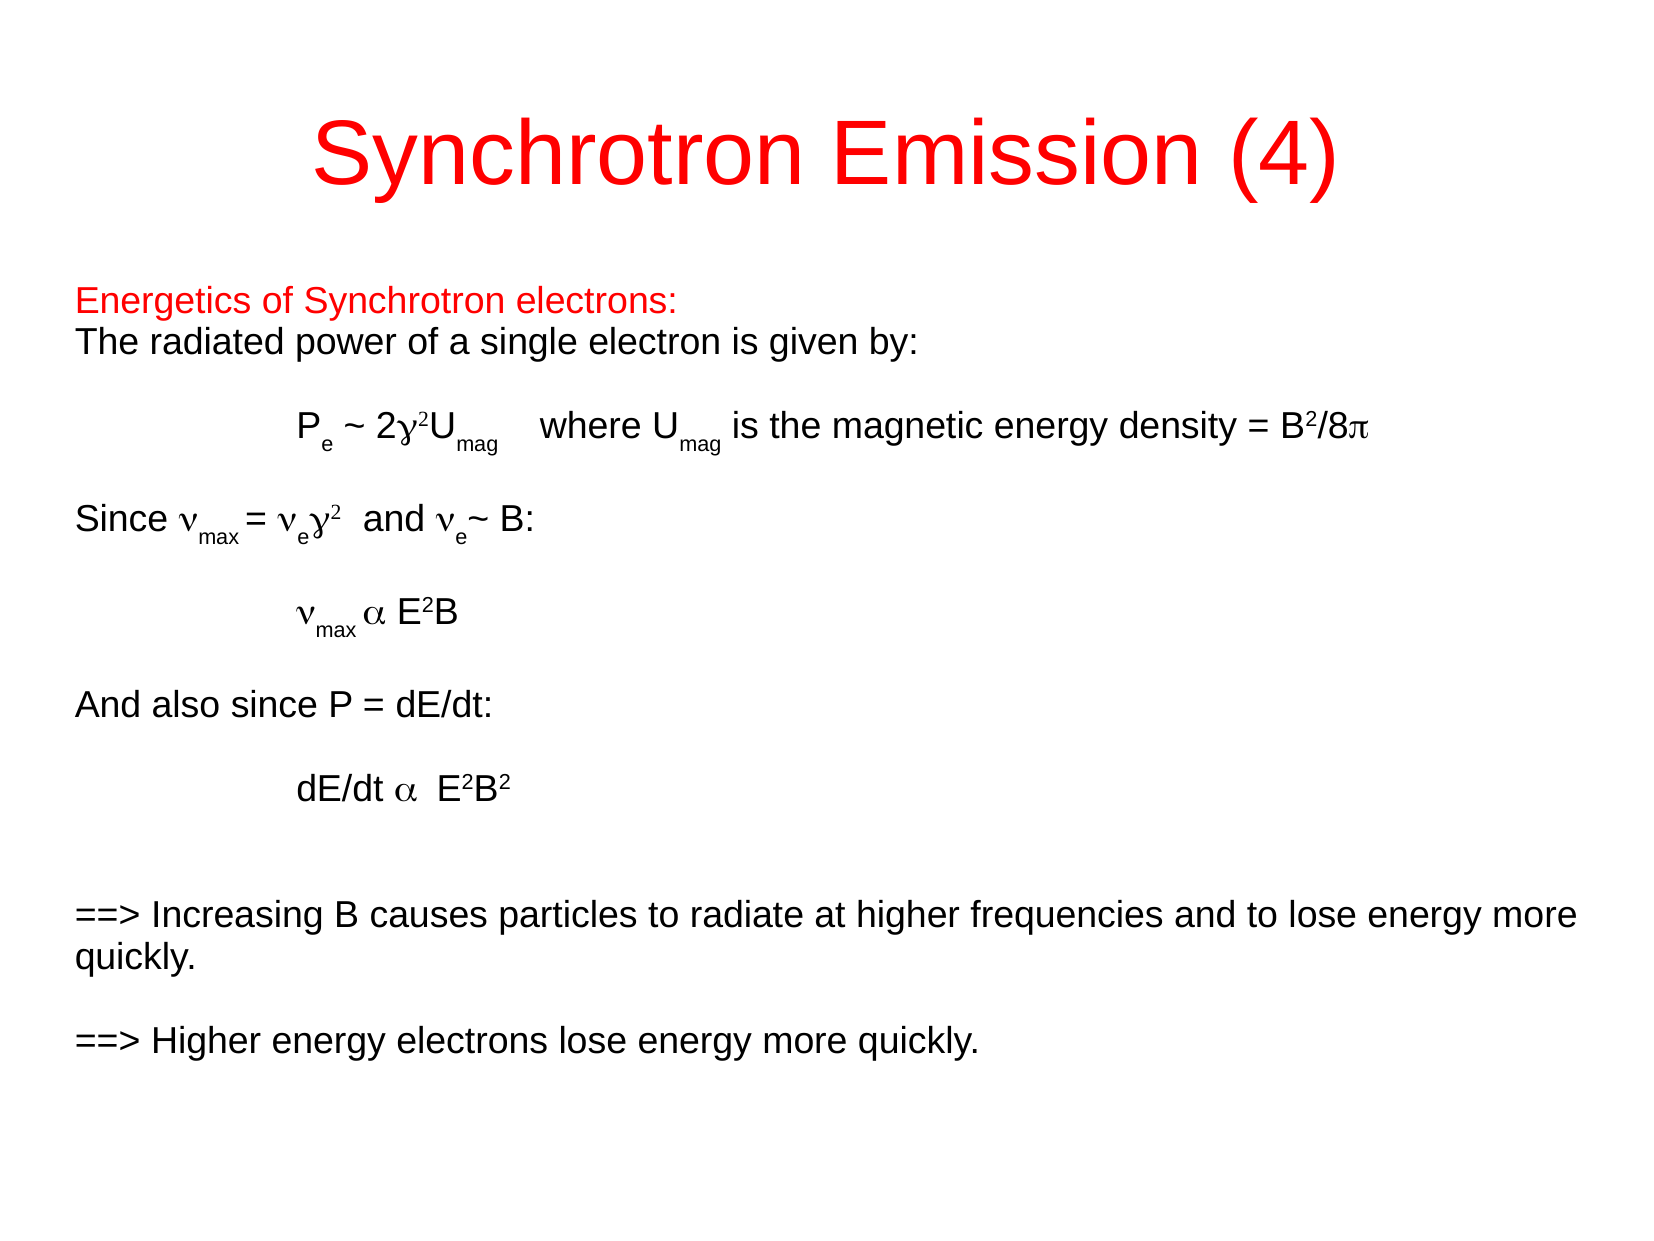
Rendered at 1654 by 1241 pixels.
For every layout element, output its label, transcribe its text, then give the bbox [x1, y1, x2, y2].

text_box Energetics of Synchrotron electrons: The radiated power of a single electron is given by: Pe ~ 2g2Umag where Umag is the magnetic energy density = B2/8p Since nmax = neg2 and ne~ B: nmax a E2B And also since P = dE/dt: dE/dt a E2B2 ==> Increasing B causes particles to radiate at higher frequencies and to lose energy more quickly. ==> Higher energy electrons lose energy more quickly. [60, 271, 1607, 1182]
title Synchrotron Emission (4) [82, 49, 1571, 257]
